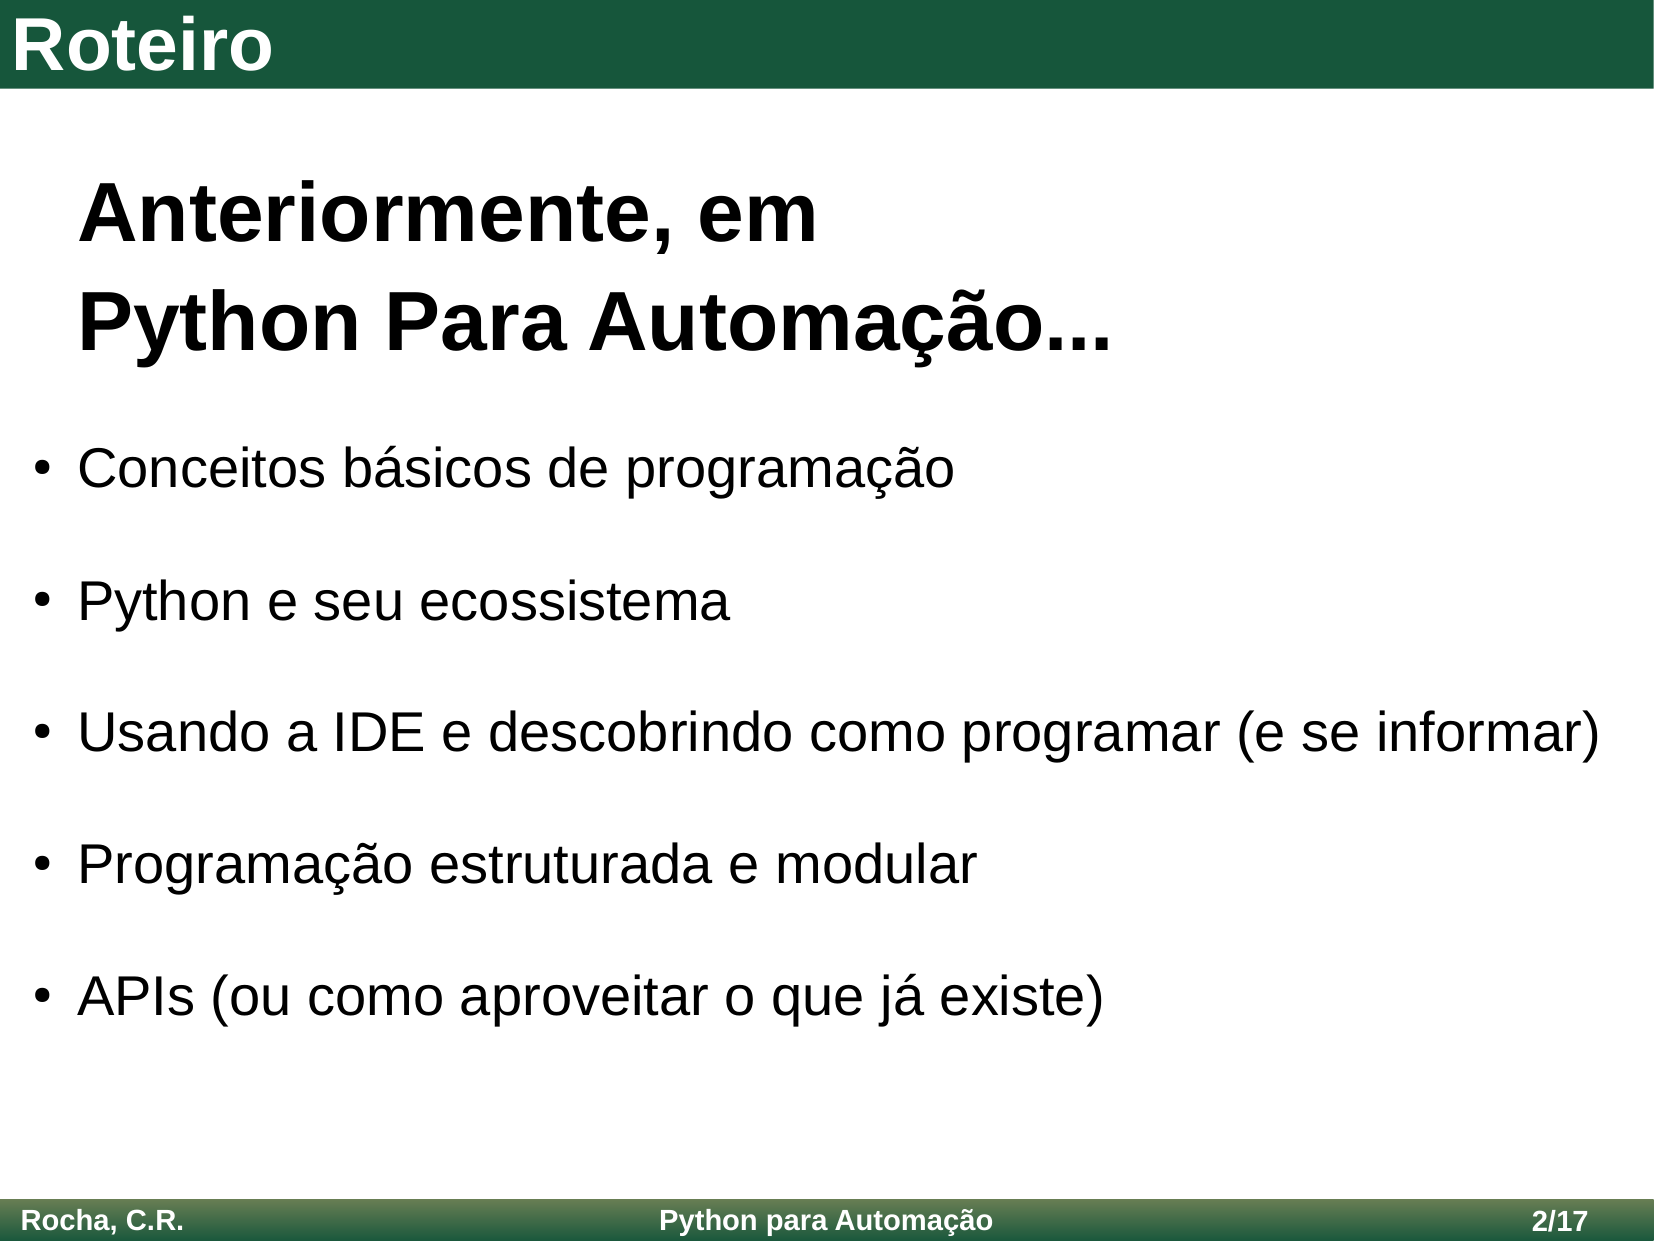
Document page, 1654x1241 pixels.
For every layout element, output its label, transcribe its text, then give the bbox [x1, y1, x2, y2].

title Roteiro [11, 0, 1625, 89]
list Anteriormente, em Python Para Automação... Conceitos básicos de programação Python e seu ecossistema Usando a IDE e descobrindo como programar (e se informar) Programação estruturada e modular APIs (ou como aproveitar o que já existe) [17, 165, 1625, 1081]
